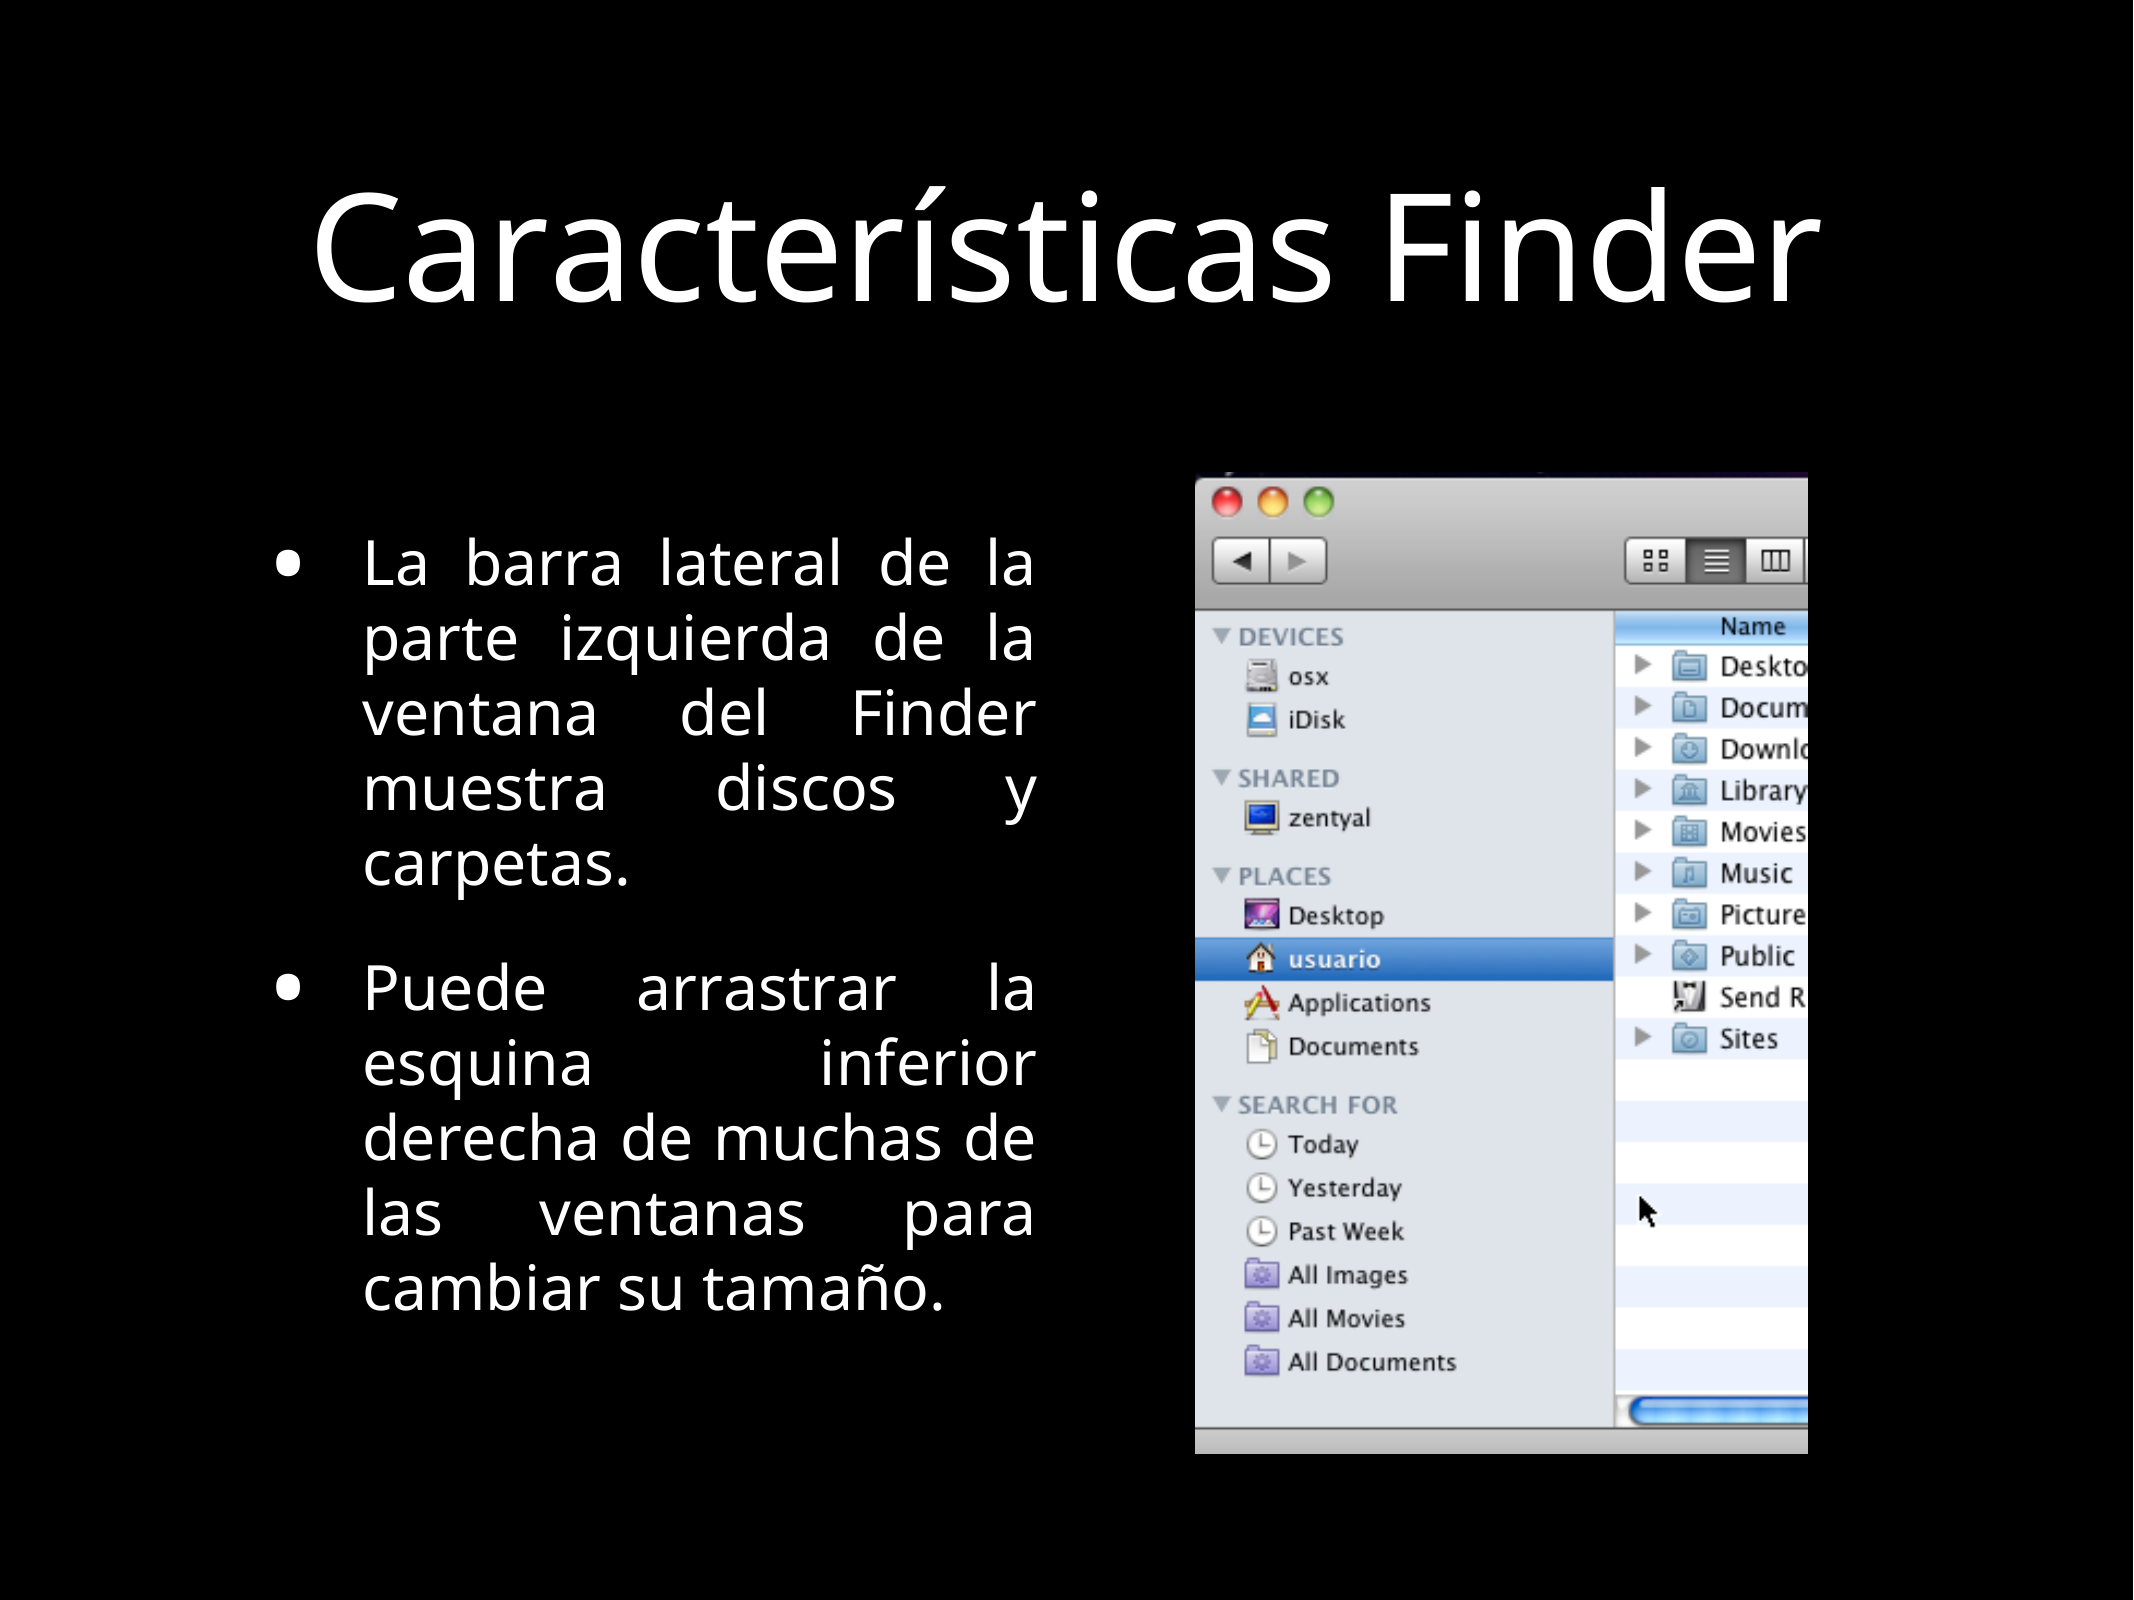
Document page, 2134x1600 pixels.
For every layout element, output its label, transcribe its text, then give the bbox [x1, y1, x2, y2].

title Características Finder [208, 0, 1925, 565]
picture [1195, 472, 1808, 1455]
list La barra lateral de la parte izquierda de la ventana del Finder muestra discos y carpetas. Puede arrastrar la esquina inferior derecha de muchas de las ventanas para cambiar su tamaño. [208, 565, 1046, 1600]
